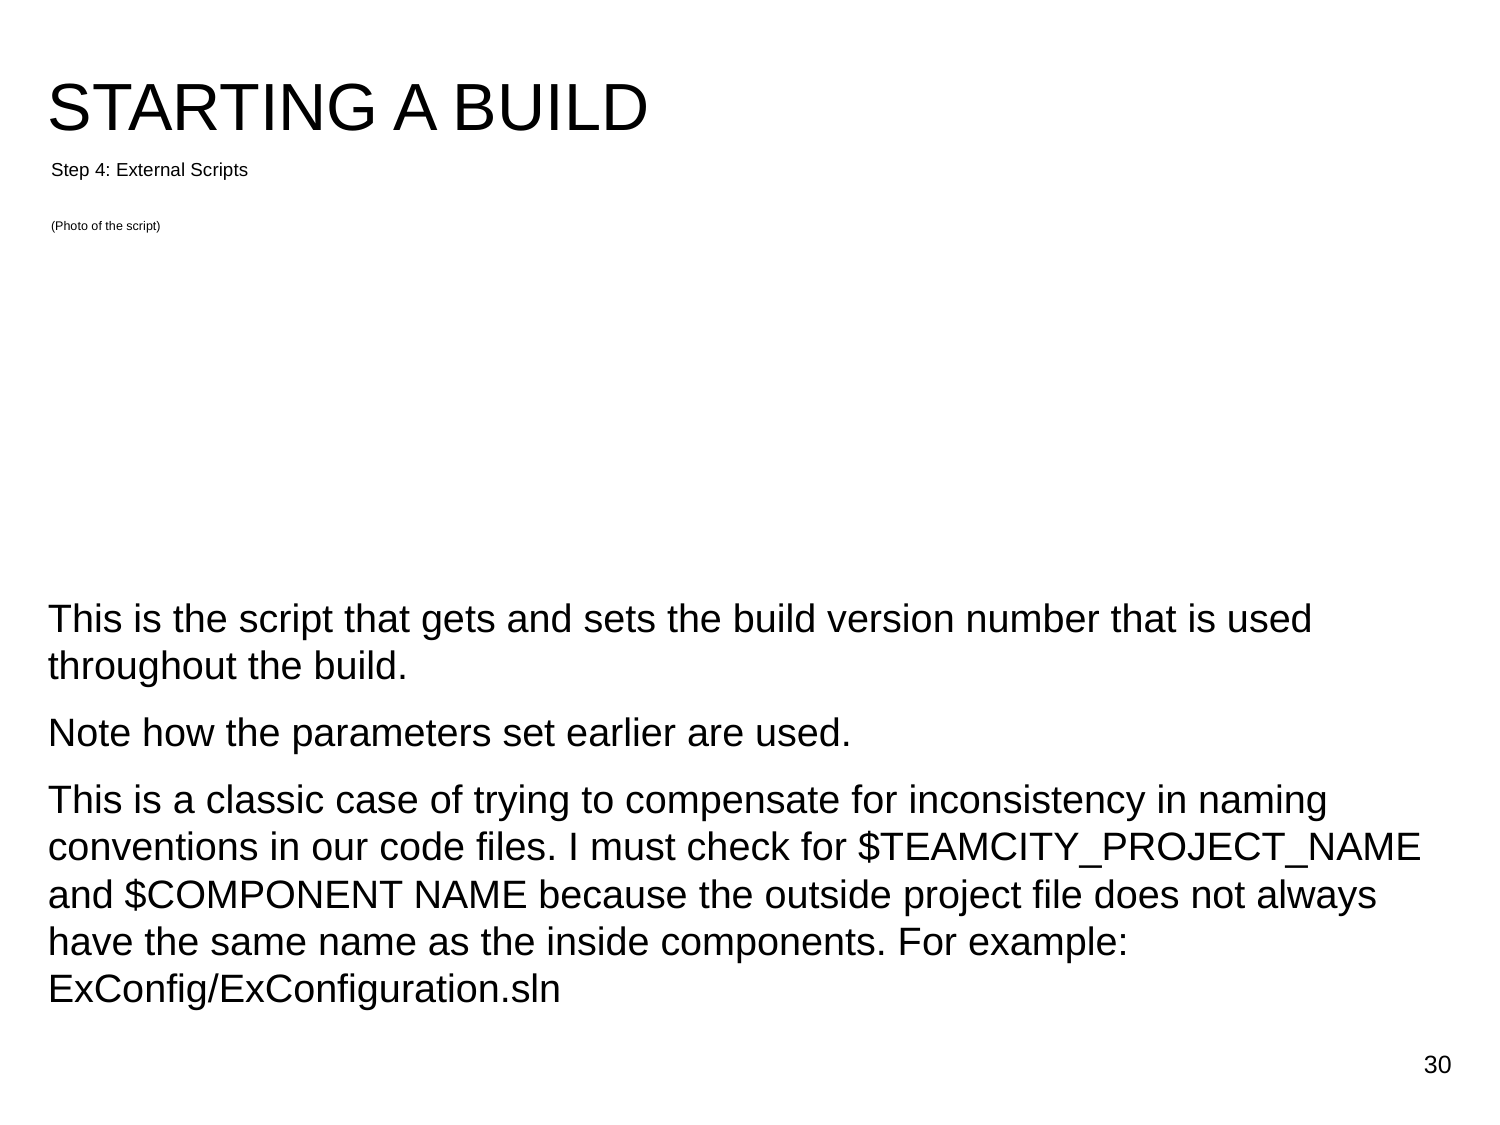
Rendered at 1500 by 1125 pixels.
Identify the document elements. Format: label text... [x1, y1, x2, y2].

slide_number <number> [1325, 1047, 1452, 1080]
title Starting a build [48, 57, 1452, 150]
list Step 4: External Scripts (Photo of the script) [48, 150, 1452, 241]
list This is the script that gets and sets the build version number that is used throughout the build. Note how the parameters set earlier are used. This is a classic case of trying to compensate for inconsistency in naming conventions in our code files. I must check for $TEAMCITY_PROJECT_NAME and $COMPONENT NAME because the outside project file does not always have the same name as the inside components. For example: ExConfig/ExConfiguration.sln [48, 585, 1452, 1021]
